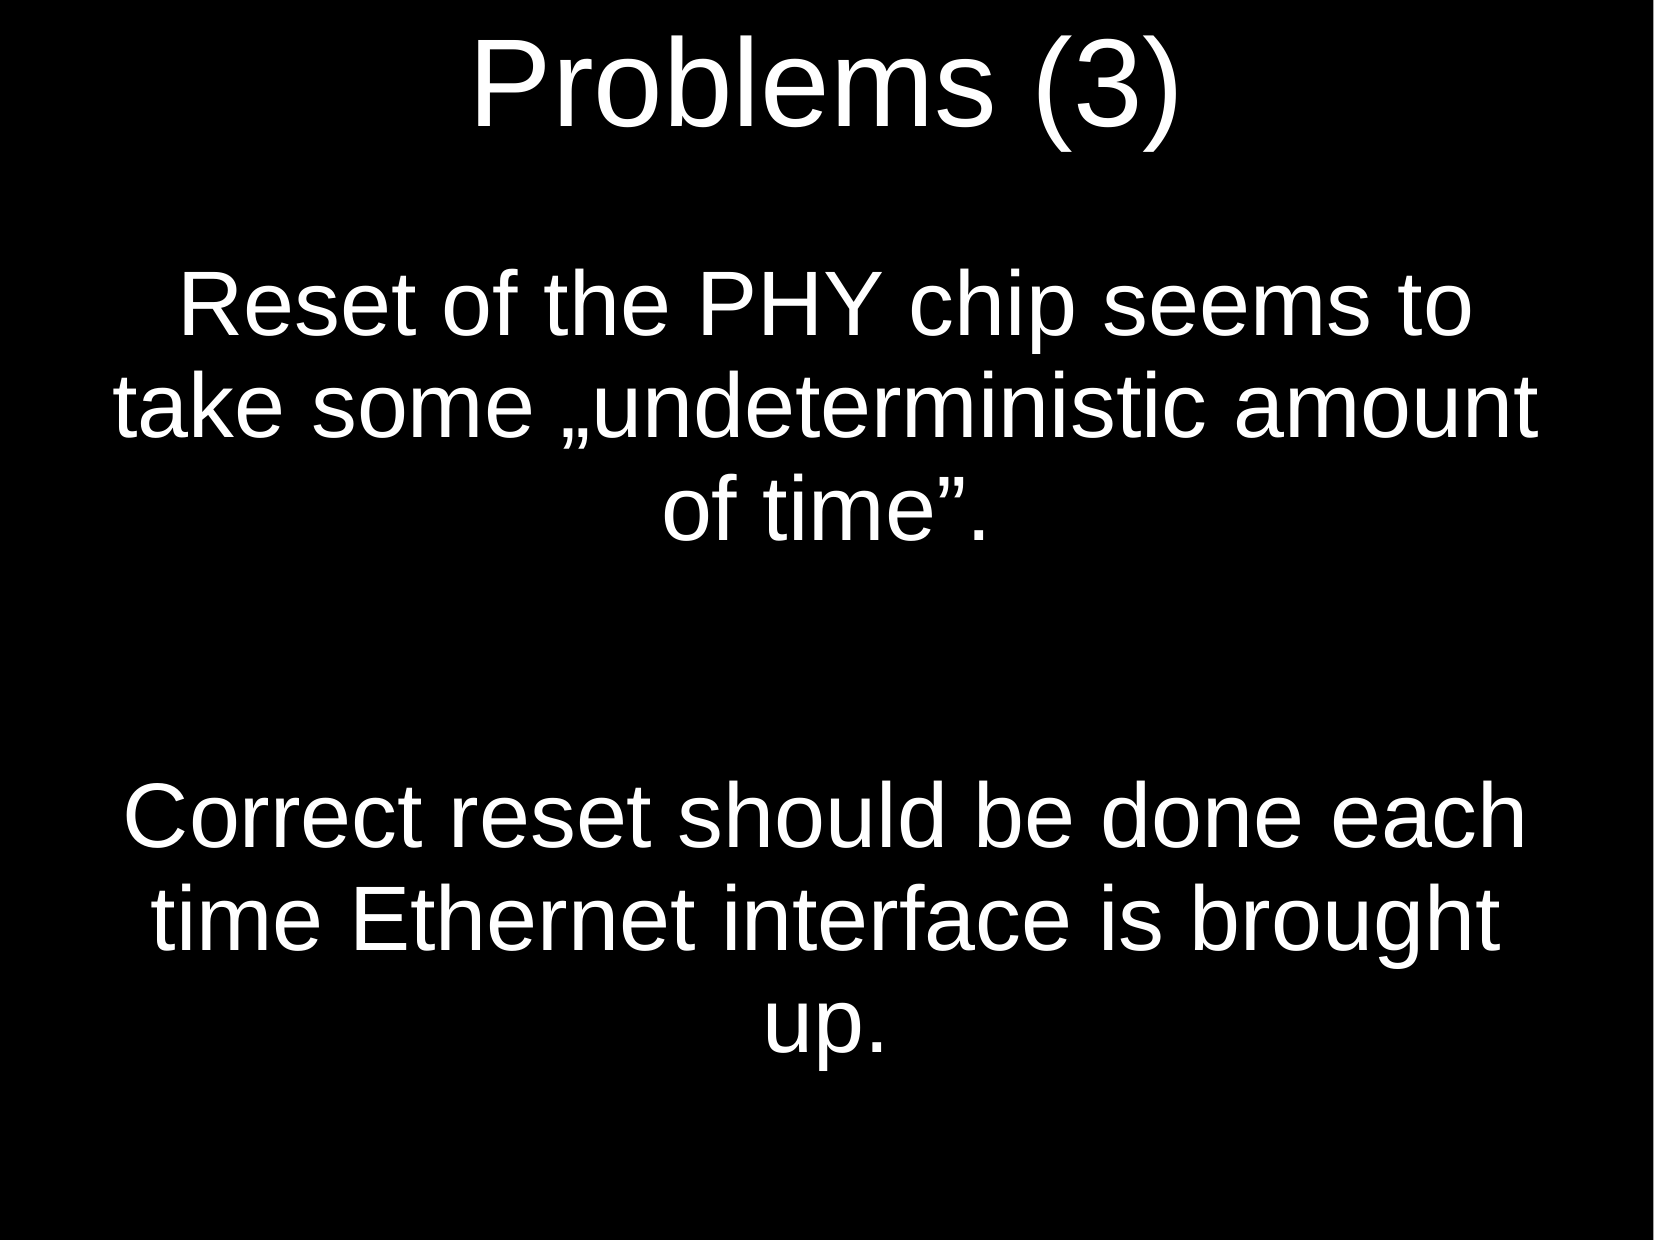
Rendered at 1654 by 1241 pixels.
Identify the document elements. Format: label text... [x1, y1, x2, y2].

subtitle Reset of the PHY chip seems to take some „undeterministic amount of time”. Correct reset should be done each time Ethernet interface is brought up. [82, 251, 1571, 1147]
title Problems (3) [82, 13, 1571, 251]
